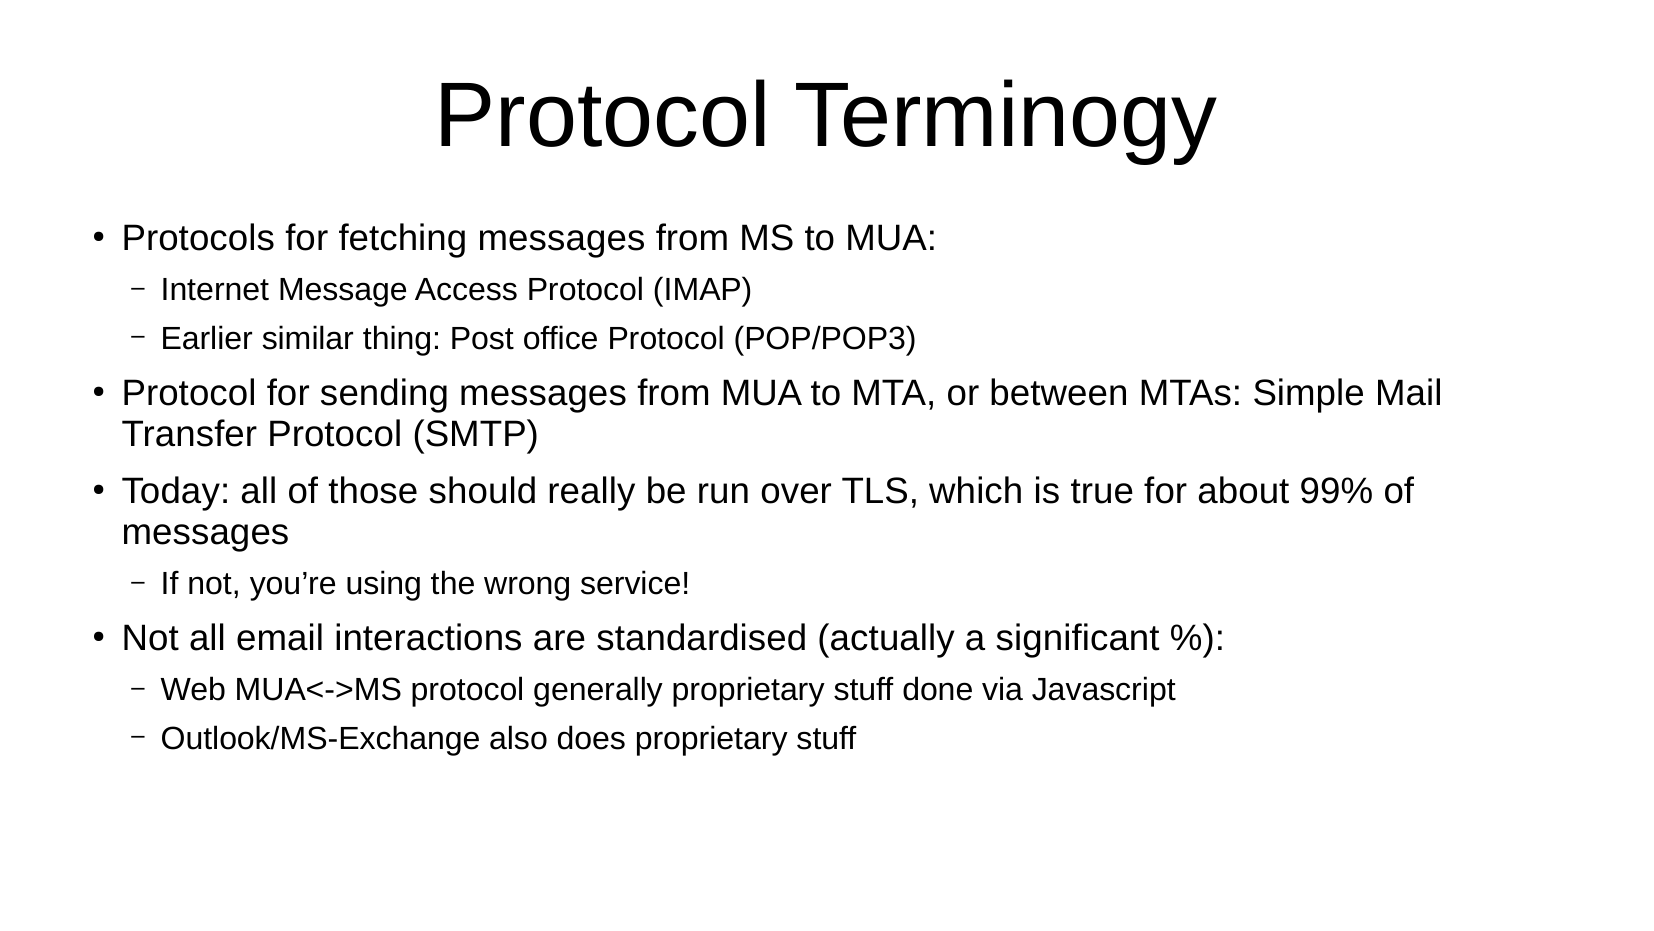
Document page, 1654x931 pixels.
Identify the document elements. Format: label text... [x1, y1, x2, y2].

list Protocols for fetching messages from MS to MUA: Internet Message Access Protocol (IMAP) Earlier similar thing: Post office Protocol (POP/POP3) Protocol for sending messages from MUA to MTA, or between MTAs: Simple Mail Transfer Protocol (SMTP) Today: all of those should really be run over TLS, which is true for about 99% of messages If not, you’re using the wrong service! Not all email interactions are standardised (actually a significant %): Web MUA<->MS protocol generally proprietary stuff done via Javascript Outlook/MS-Exchange also does proprietary stuff [82, 217, 1571, 758]
title Protocol Terminogy [82, 37, 1571, 193]
